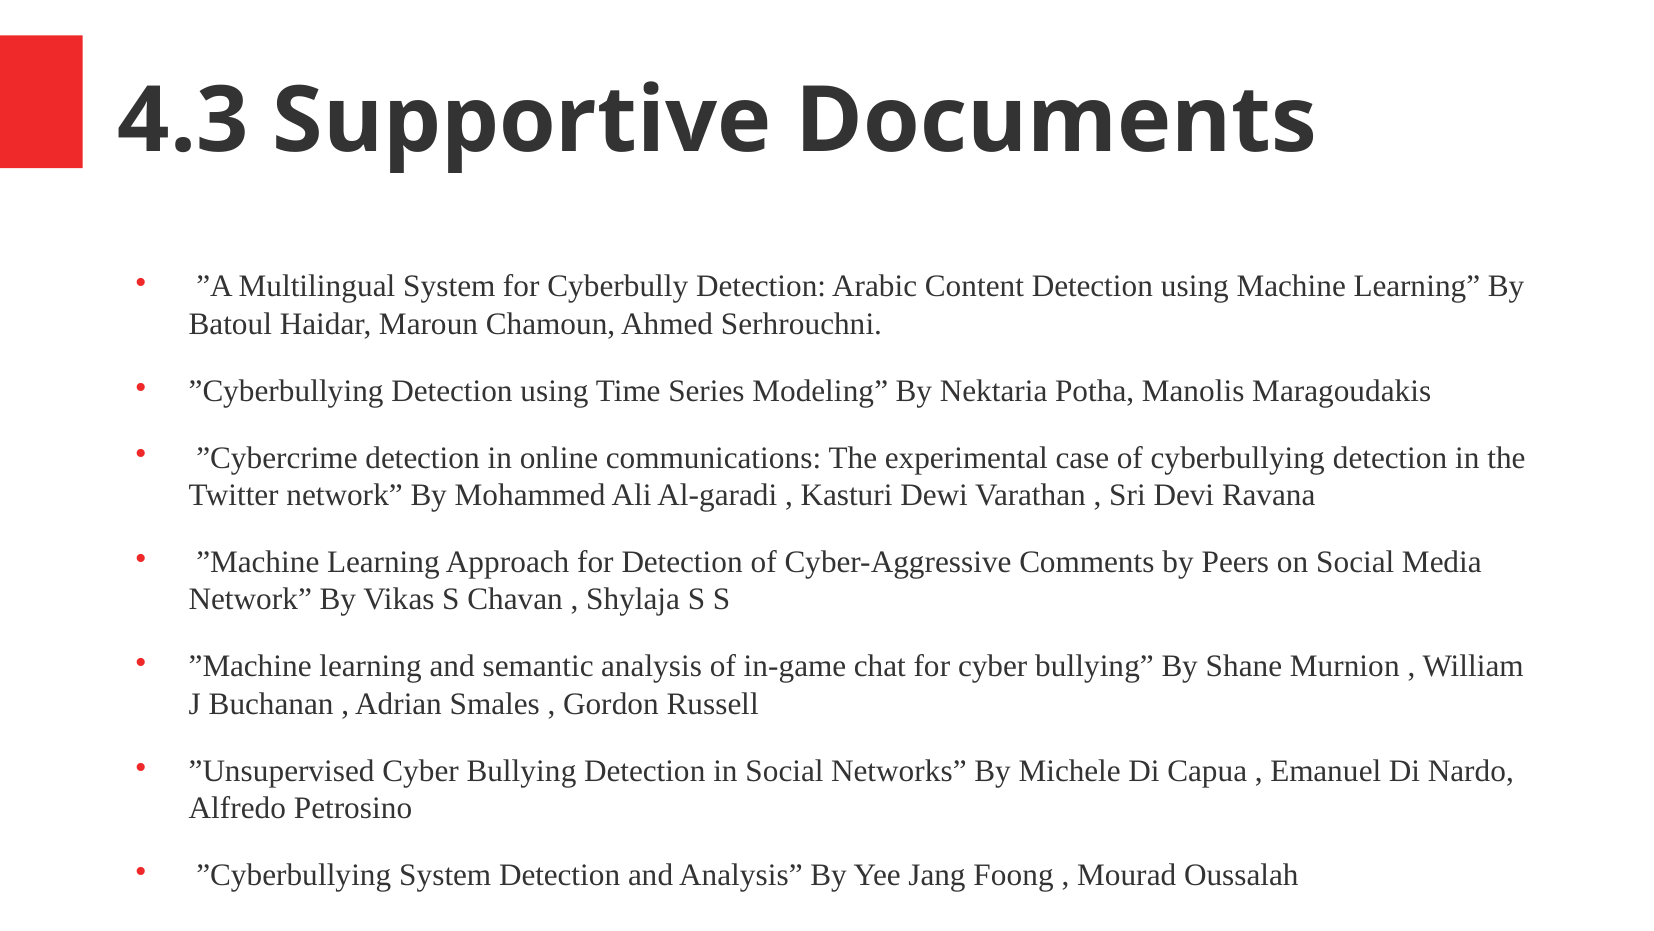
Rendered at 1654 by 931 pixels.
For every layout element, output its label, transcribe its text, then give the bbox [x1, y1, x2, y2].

text_box ”A Multilingual System for Cyberbully Detection: Arabic Content Detection using Machine Learning” By Batoul Haidar, Maroun Chamoun, Ahmed Serhrouchni. ”Cyberbullying Detection using Time Series Modeling” By Nektaria Potha, Manolis Maragoudakis ”Cybercrime detection in online communications: The experimental case of cyberbullying detection in the Twitter network” By Mohammed Ali Al-garadi , Kasturi Dewi Varathan , Sri Devi Ravana ”Machine Learning Approach for Detection of Cyber-Aggressive Comments by Peers on Social Media Network” By Vikas S Chavan , Shylaja S S ”Machine learning and semantic analysis of in-game chat for cyber bullying” By Shane Murnion , William J Buchanan , Adrian Smales , Gordon Russell ”Unsupervised Cyber Bullying Detection in Social Networks” By Michele Di Capua , Emanuel Di Nardo, Alfredo Petrosino ”Cyberbullying System Detection and Analysis” By Yee Jang Foong , Mourad Oussalah [117, 265, 1536, 690]
text_box 4.3 Supportive Documents [117, 36, 1571, 193]
